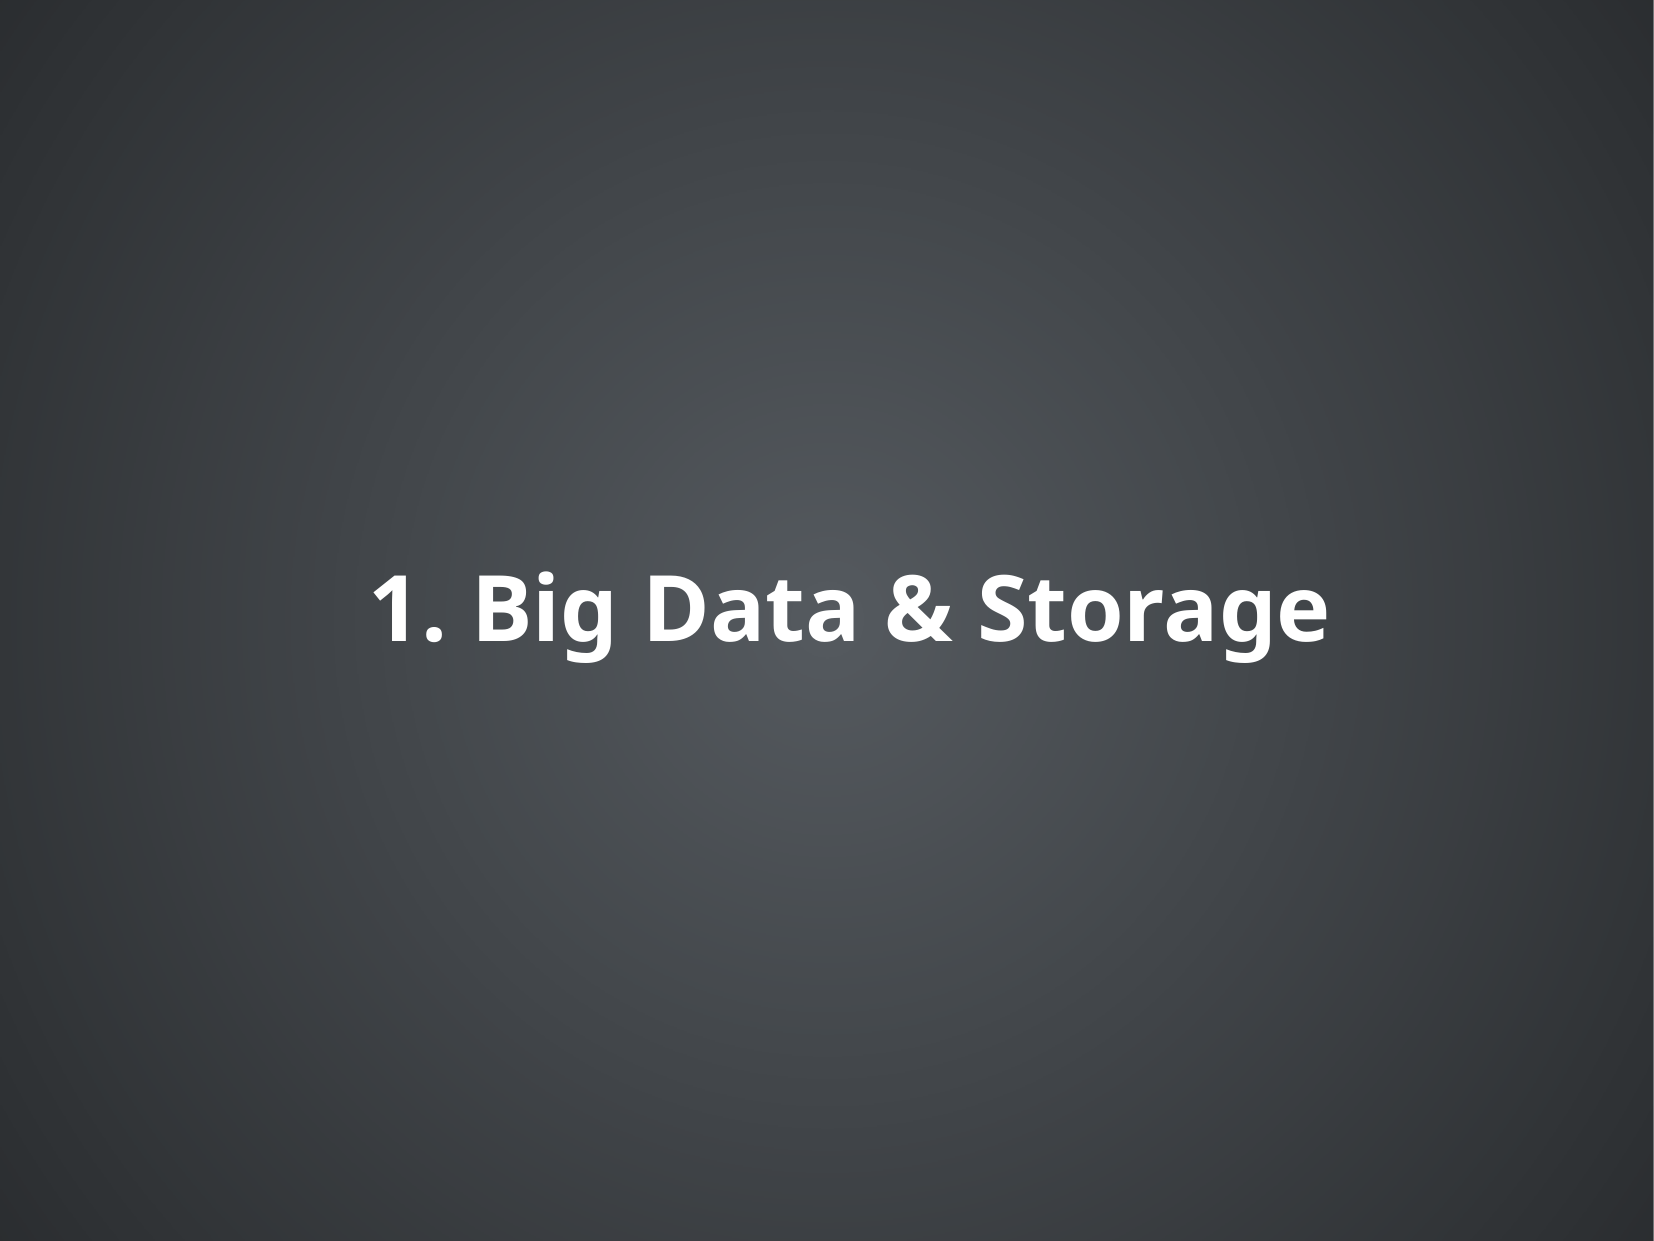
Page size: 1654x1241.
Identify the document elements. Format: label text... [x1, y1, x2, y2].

title 1. Big Data & Storage [106, 501, 1595, 710]
picture [0, 0, 1654, 1241]
